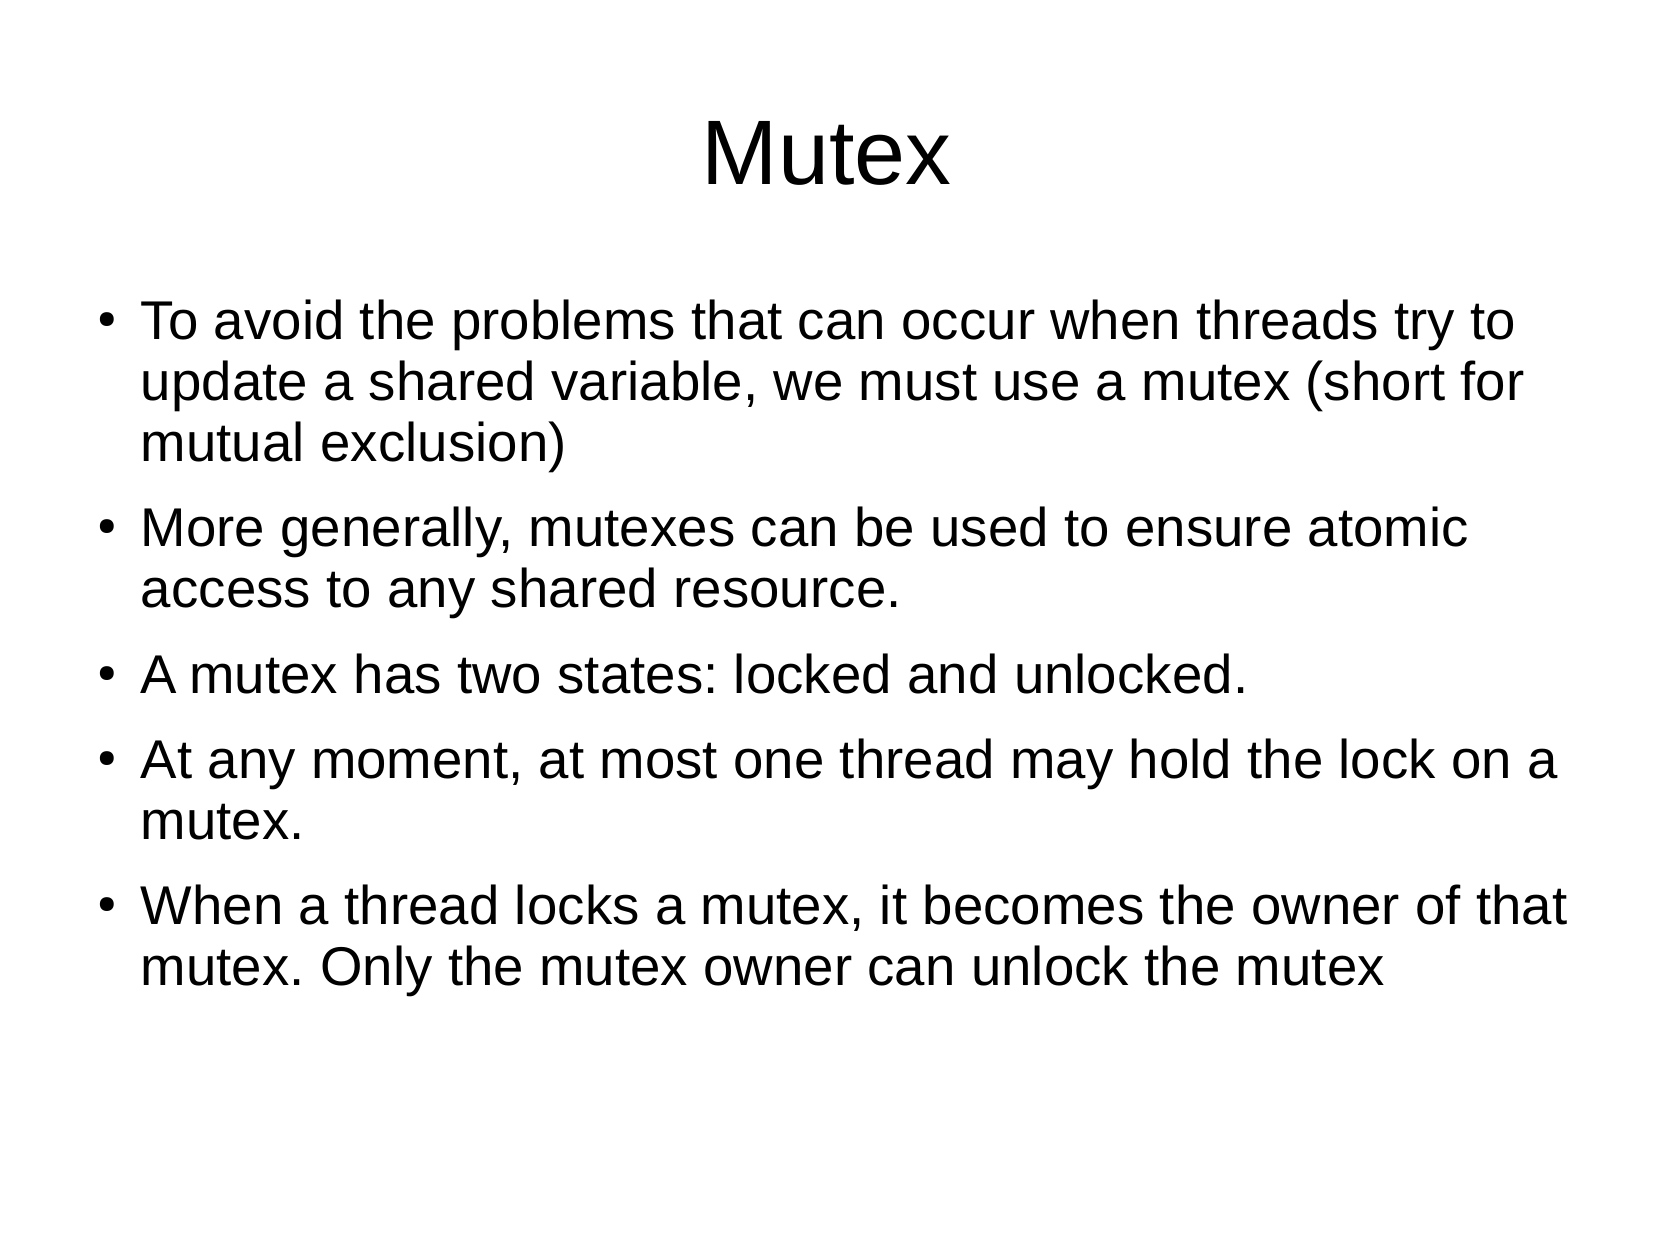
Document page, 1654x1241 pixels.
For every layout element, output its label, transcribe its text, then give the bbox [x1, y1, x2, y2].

list To avoid the problems that can occur when threads try to update a shared variable, we must use a mutex (short for mutual exclusion) More generally, mutexes can be used to ensure atomic access to any shared resource. A mutex has two states: locked and unlocked. At any moment, at most one thread may hold the lock on a mutex. When a thread locks a mutex, it becomes the owner of that mutex. Only the mutex owner can unlock the mutex [82, 290, 1571, 1010]
title Mutex [82, 49, 1571, 257]
